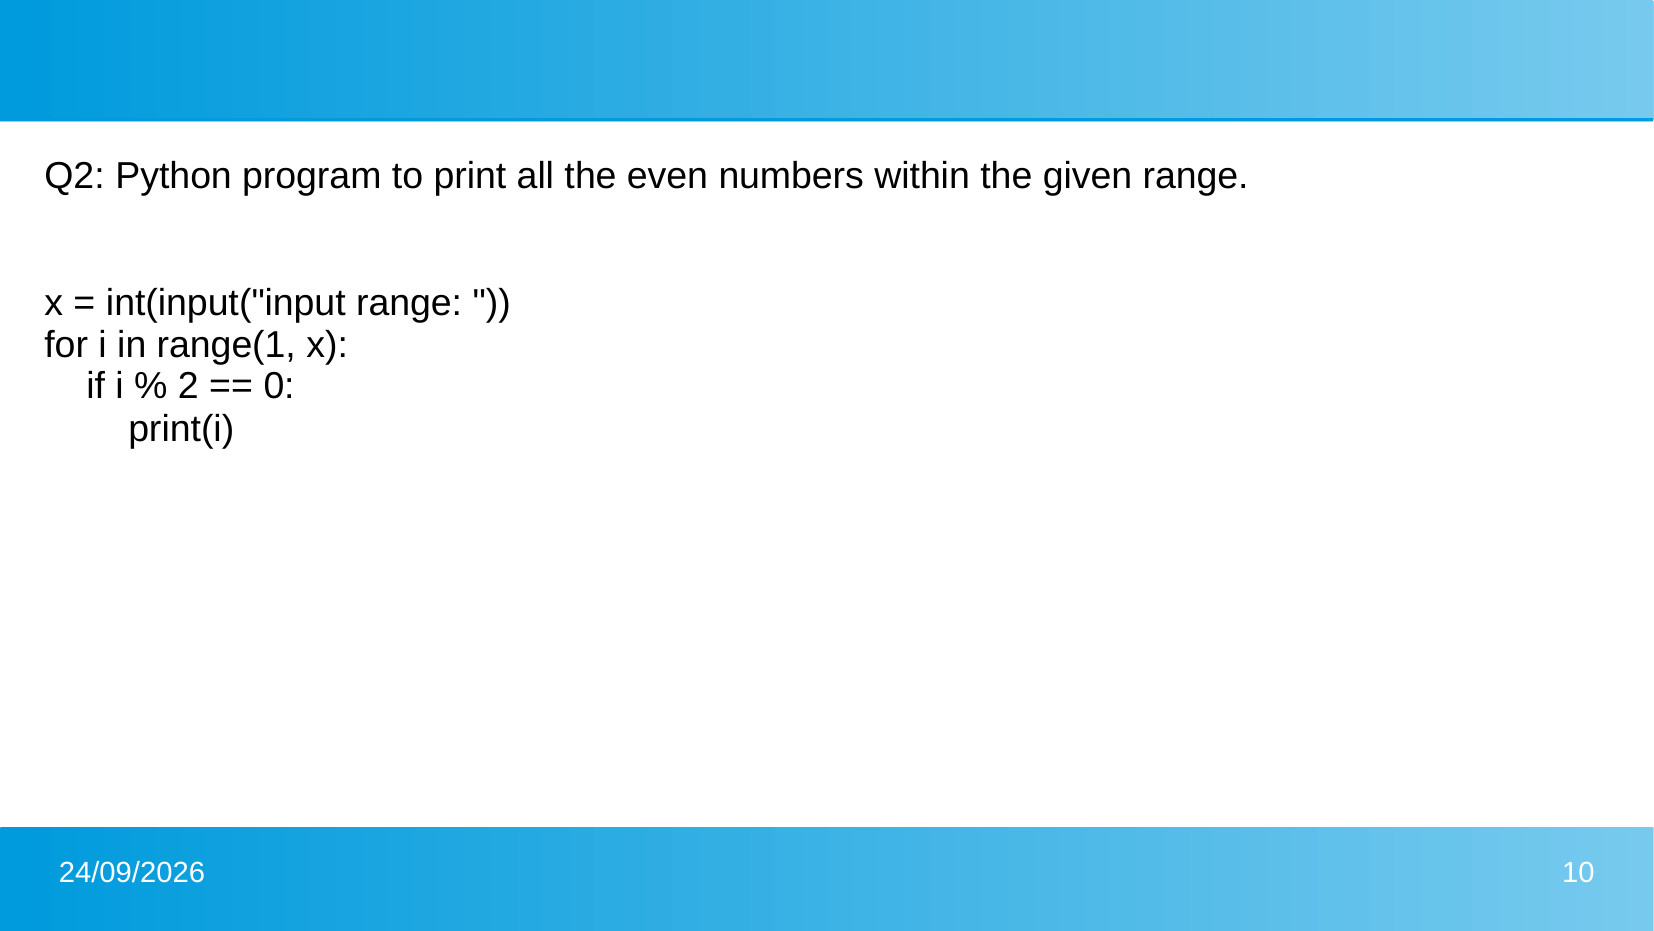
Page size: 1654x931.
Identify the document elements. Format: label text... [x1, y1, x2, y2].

text_box Q2: Python program to print all the even numbers within the given range. x = int(input("input range: ")) for i in range(1, x): if i % 2 == 0: print(i) [29, 147, 1506, 541]
